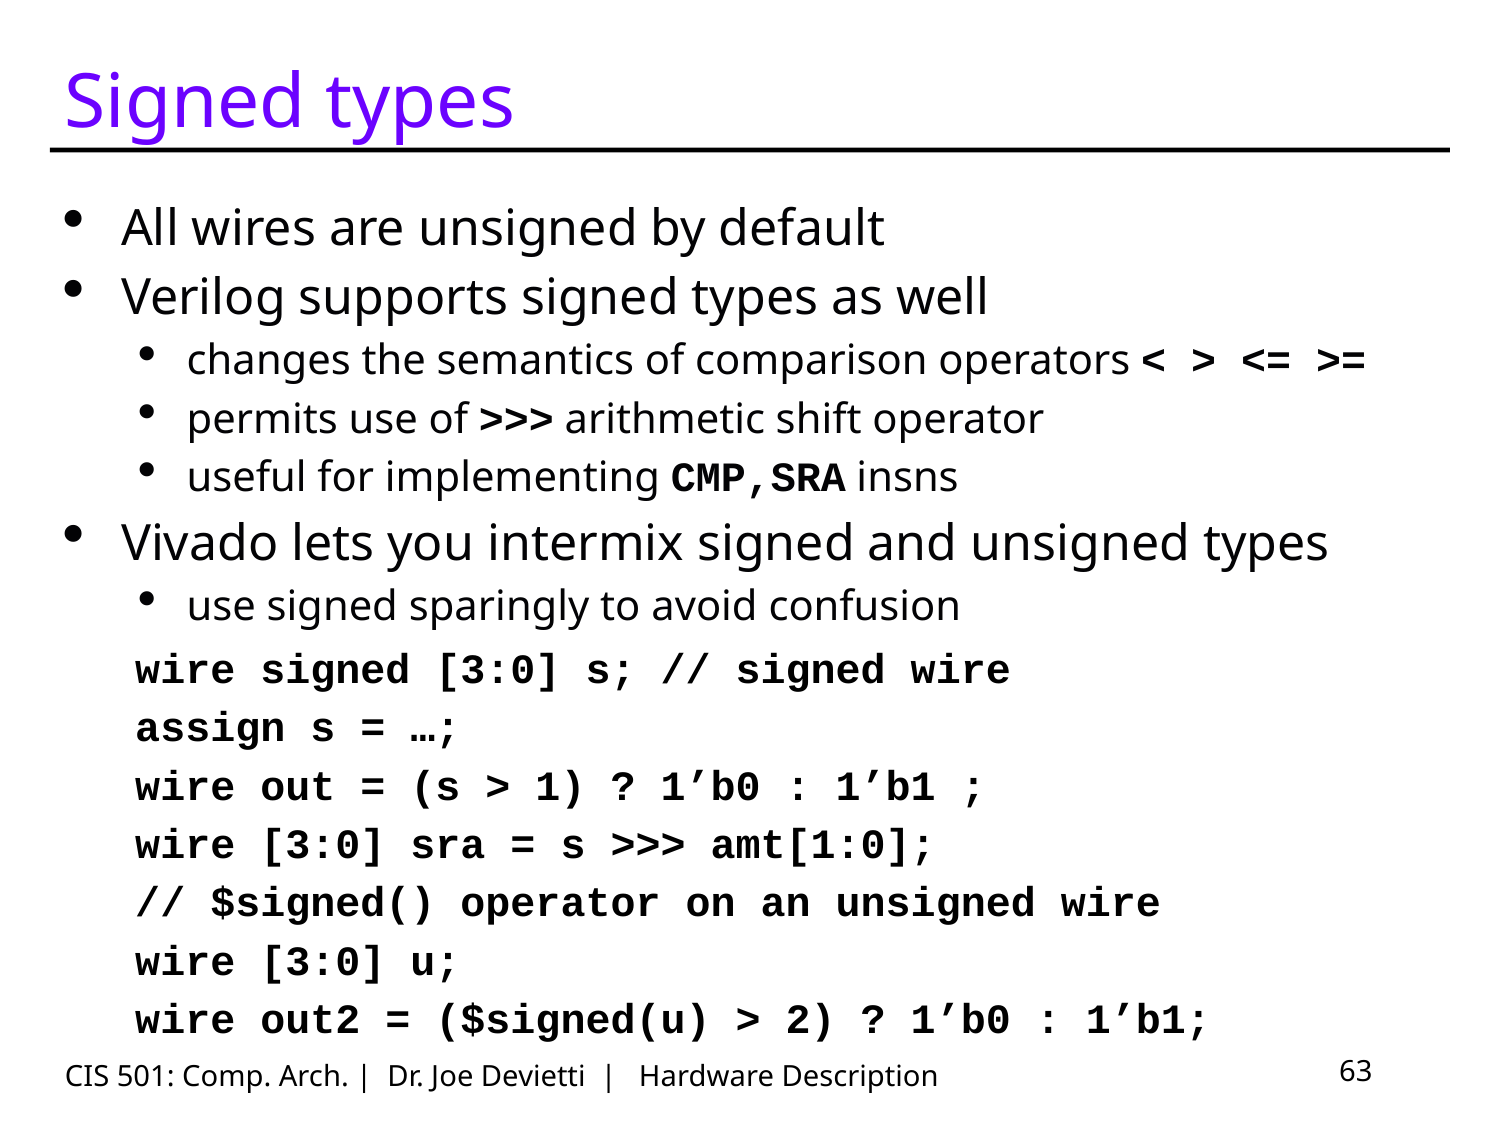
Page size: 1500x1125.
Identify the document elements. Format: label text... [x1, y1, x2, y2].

text_box Signed types [49, 37, 1375, 150]
text_box CIS 501: Comp. Arch. | Dr. Joe Devietti | Hardware Description [49, 1050, 988, 1100]
text_box All wires are unsigned by default Verilog supports signed types as well changes the semantics of comparison operators < > <= >= permits use of >>> arithmetic shift operator useful for implementing CMP,SRA insns Vivado lets you intermix signed and unsigned types use signed sparingly to avoid confusion [49, 187, 1450, 1025]
text_box <number> [1074, 1049, 1388, 1100]
text_box wire signed [3:0] s; // signed wire assign s = …; wire out = (s > 1) ? 1’b0 : 1’b1 ; wire [3:0] sra = s >>> amt[1:0]; // $signed() operator on an unsigned wire wire [3:0] u; wire out2 = ($signed(u) > 2) ? 1’b0 : 1’b1; [45, 634, 1226, 1050]
